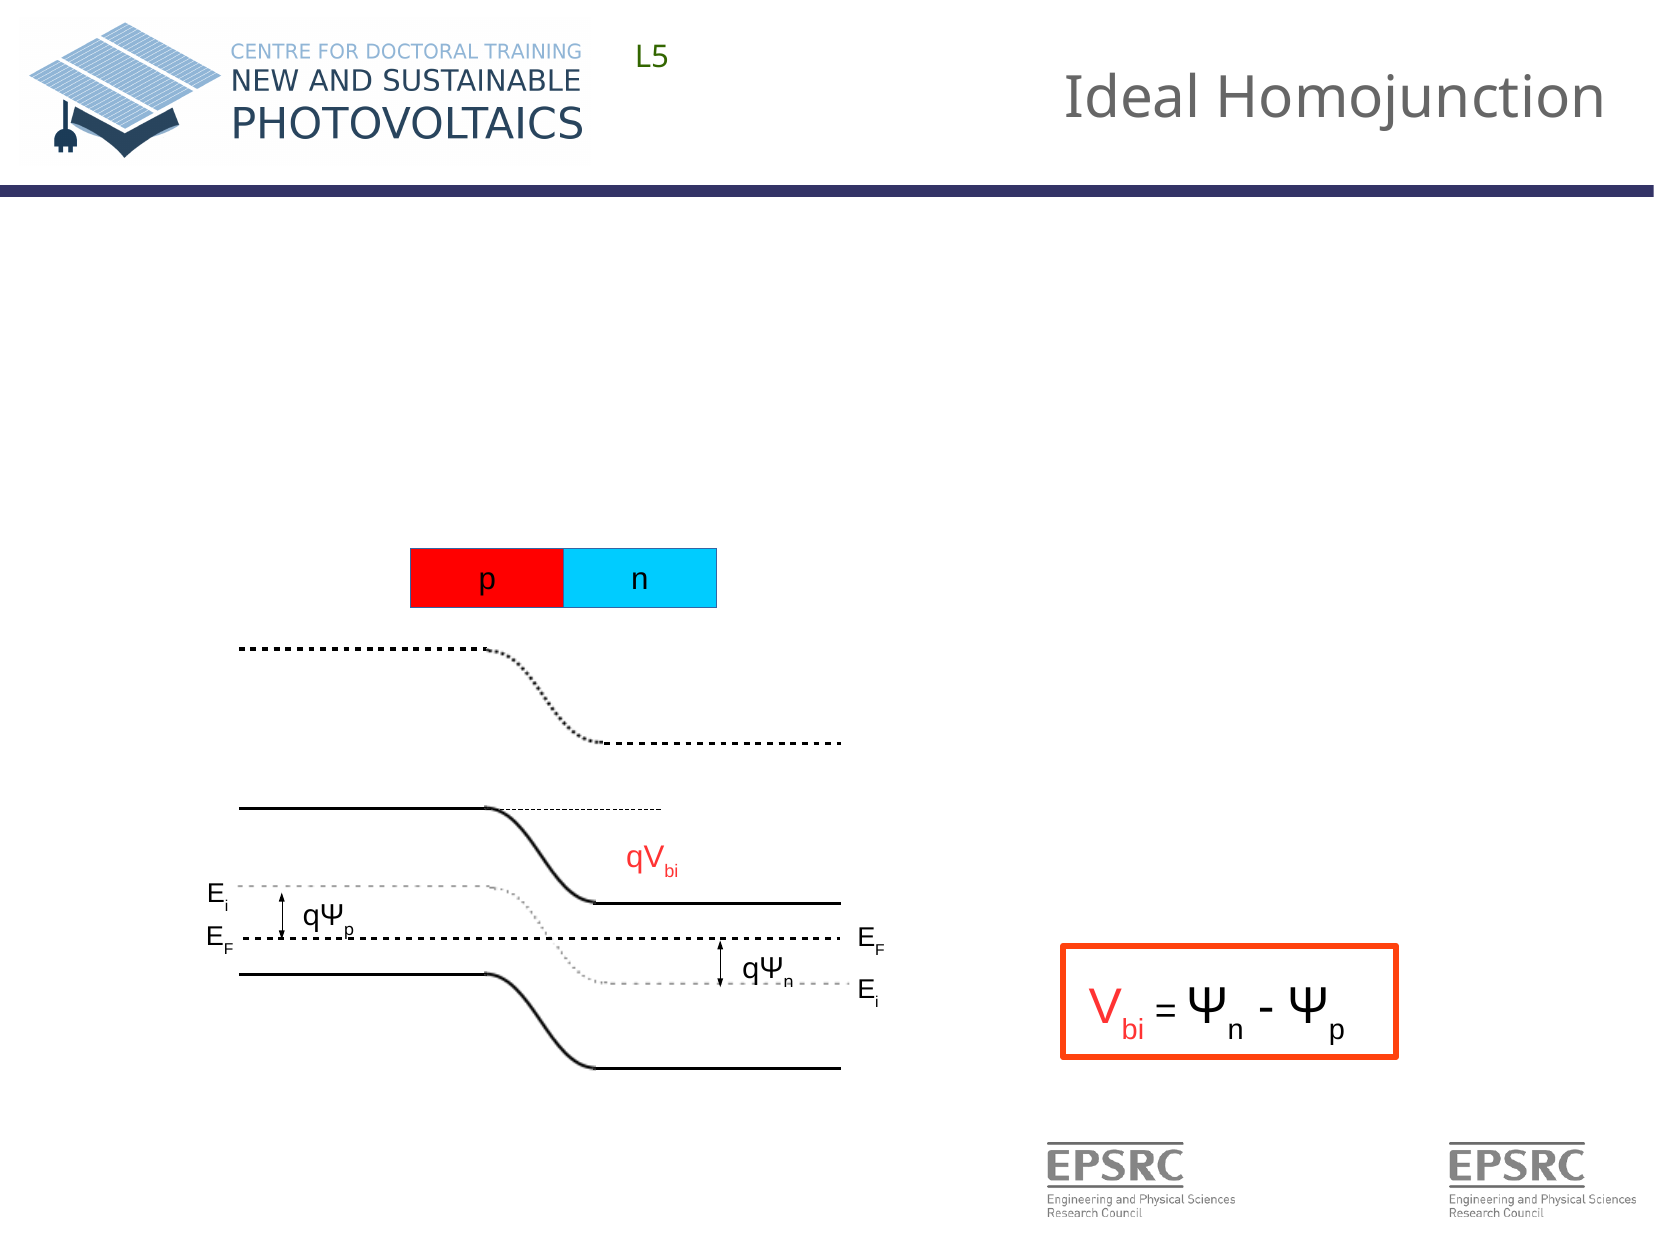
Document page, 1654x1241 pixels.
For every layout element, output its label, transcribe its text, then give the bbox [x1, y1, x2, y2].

picture [1047, 1142, 1235, 1217]
text_box EF [190, 913, 249, 969]
text_box qΨp [287, 886, 368, 963]
picture [19, 17, 591, 166]
text_box Ideal Homojunction [770, 51, 1622, 142]
text_box Ei [192, 870, 244, 923]
picture [486, 648, 603, 762]
text_box Vbi = Ψn - Ψp [1073, 962, 1393, 1054]
text_box Vbi = Ψn - Ψp [1073, 1060, 1393, 1071]
text_box qVbi [611, 831, 694, 890]
text_box qΨn [727, 939, 807, 1016]
text_box Ei [842, 966, 894, 1019]
text_box L5 [620, 29, 880, 80]
picture [1449, 1142, 1636, 1217]
text_box EF [842, 915, 900, 967]
text_box p [410, 548, 563, 608]
picture [235, 793, 851, 1083]
text_box n [563, 548, 717, 608]
